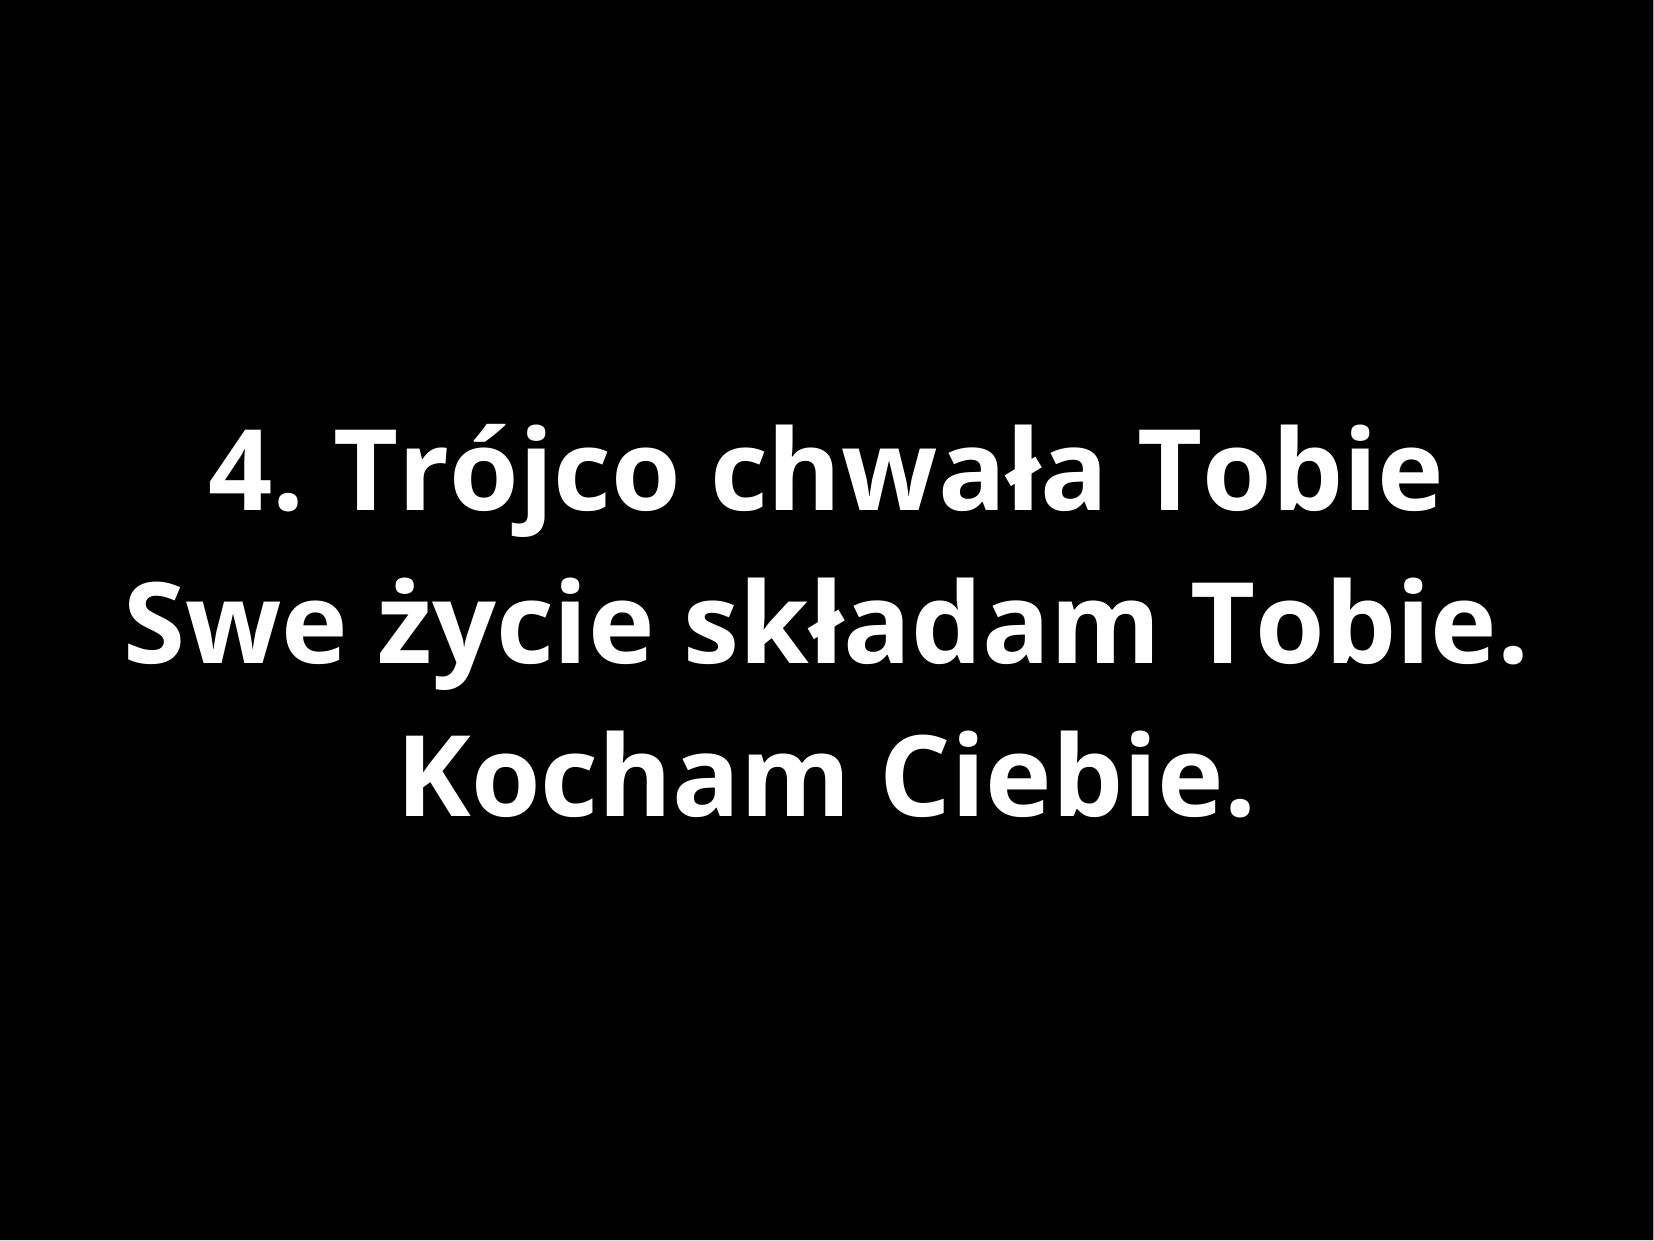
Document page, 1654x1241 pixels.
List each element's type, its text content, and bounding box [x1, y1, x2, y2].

title 4. Trójco chwała Tobie Swe życie składam Tobie. Kocham Ciebie. [0, 0, 1654, 1241]
